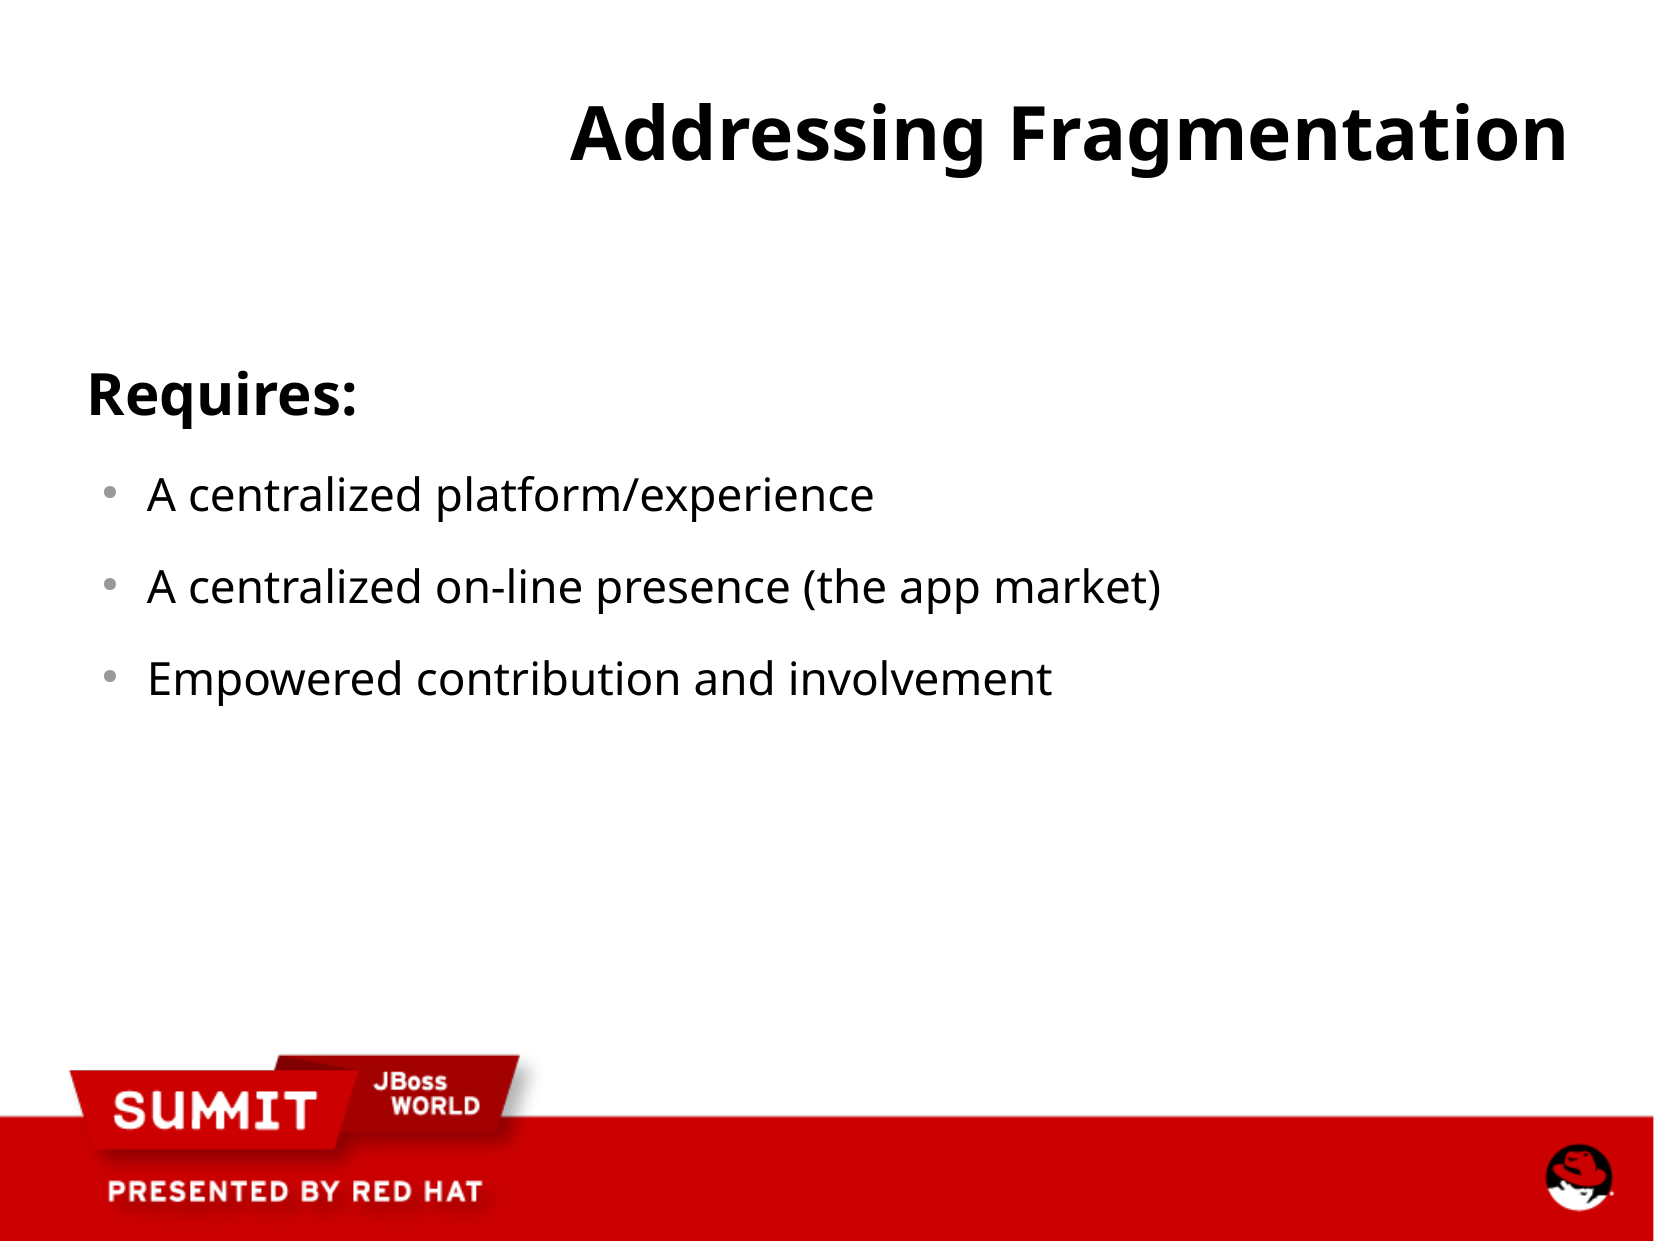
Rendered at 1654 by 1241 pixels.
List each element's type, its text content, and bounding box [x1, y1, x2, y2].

list Requires: A centralized platform/experience A centralized on-line presence (the app market) Empowered contribution and involvement [86, 244, 1576, 1024]
picture [0, 1043, 1654, 1241]
title Addressing Fragmentation [82, 45, 1571, 218]
